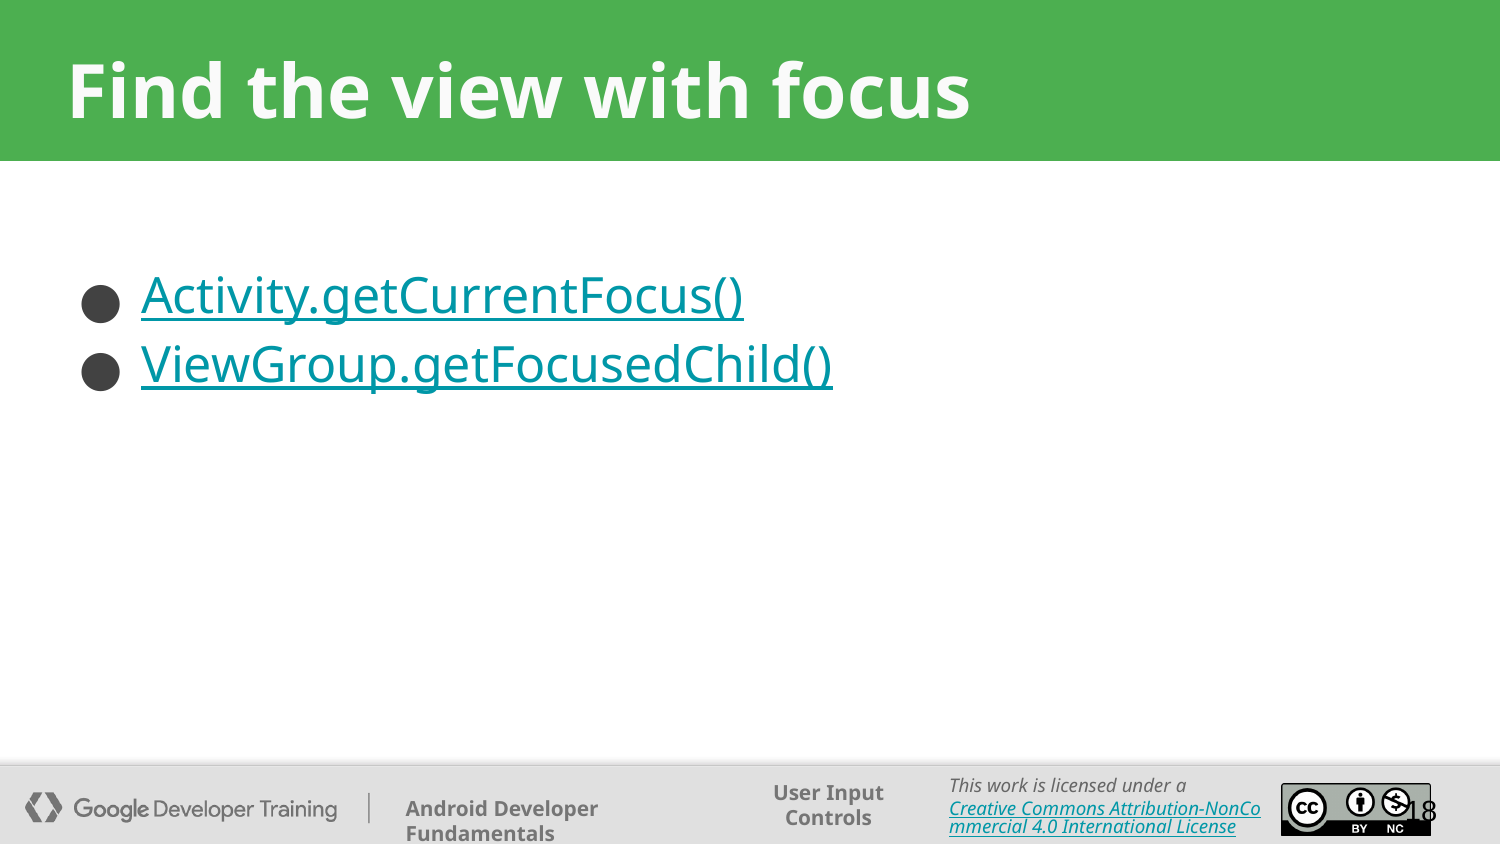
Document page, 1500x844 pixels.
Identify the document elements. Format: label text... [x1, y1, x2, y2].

picture [0, 161, 1500, 844]
title Find the view with focus [51, 28, 1449, 122]
list Activity.getCurrentFocus() ViewGroup.getFocusedChild() [51, 189, 1449, 738]
slide_number <number> [1389, 777, 1480, 842]
